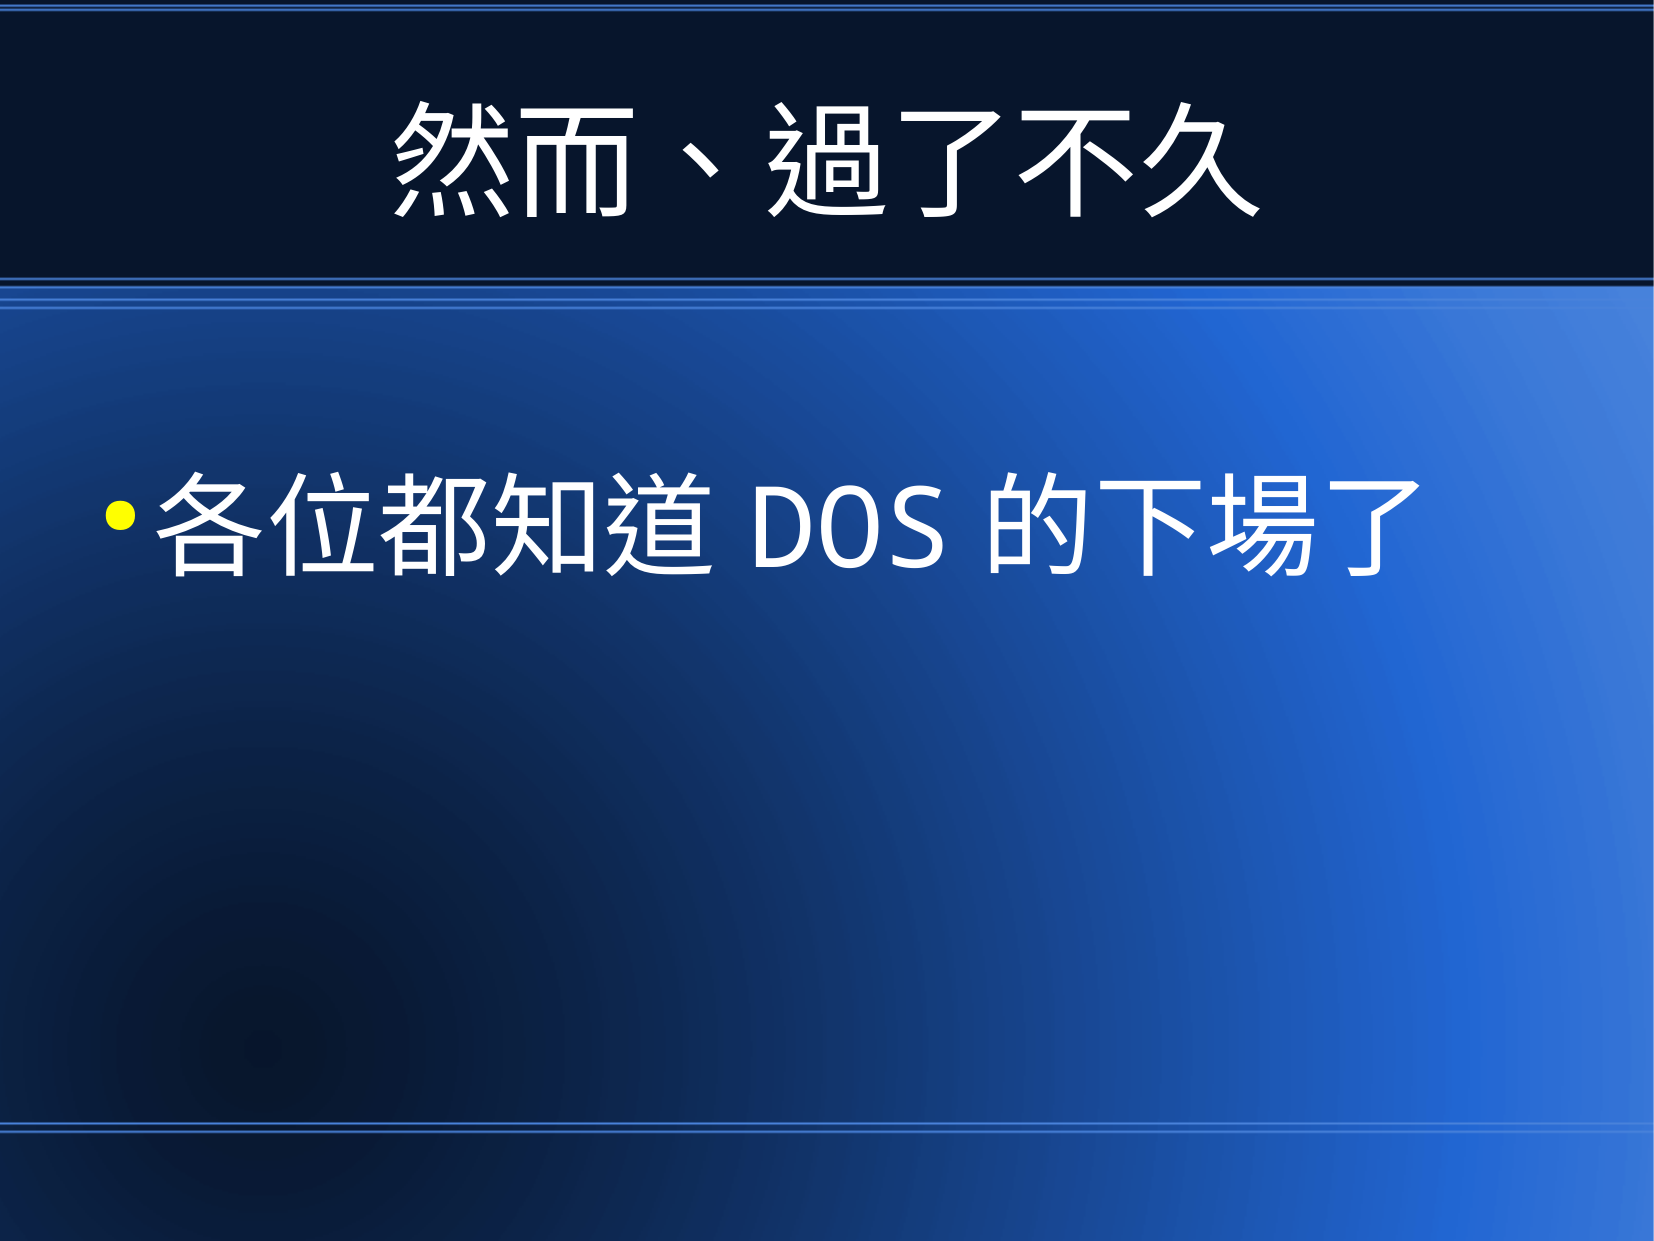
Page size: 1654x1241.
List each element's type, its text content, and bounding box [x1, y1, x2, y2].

picture [0, 0, 1654, 1241]
list 各位都知道DOS的下場了 [82, 355, 1571, 1241]
title 然而、過了不久 [82, 49, 1571, 257]
